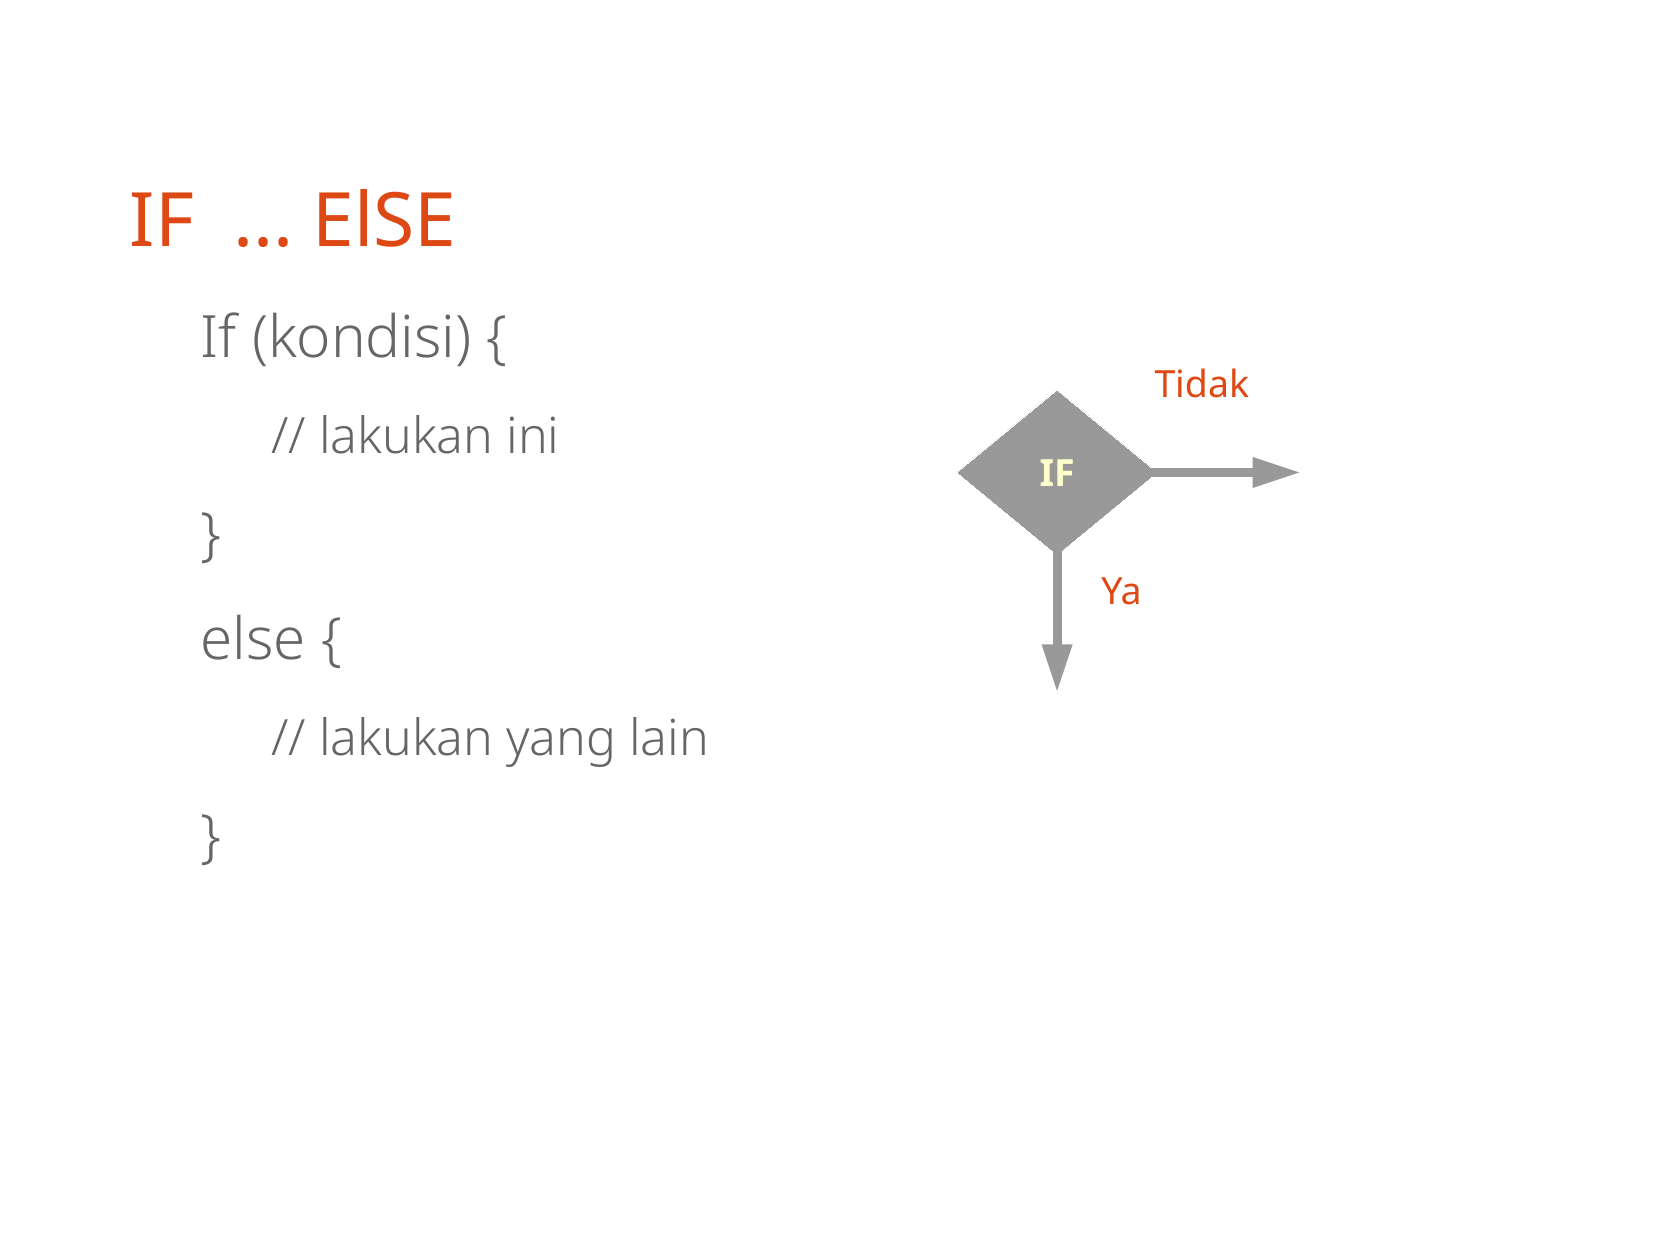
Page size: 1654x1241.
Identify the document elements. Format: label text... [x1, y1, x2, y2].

title IF ... ElSE [129, 153, 1518, 281]
text_box Ya [1086, 557, 1288, 615]
text_box IF [956, 389, 1153, 552]
list If (kondisi) { // lakukan ini } else { // lakukan yang lain } [129, 295, 1518, 1010]
text_box Tidak [1139, 350, 1341, 408]
